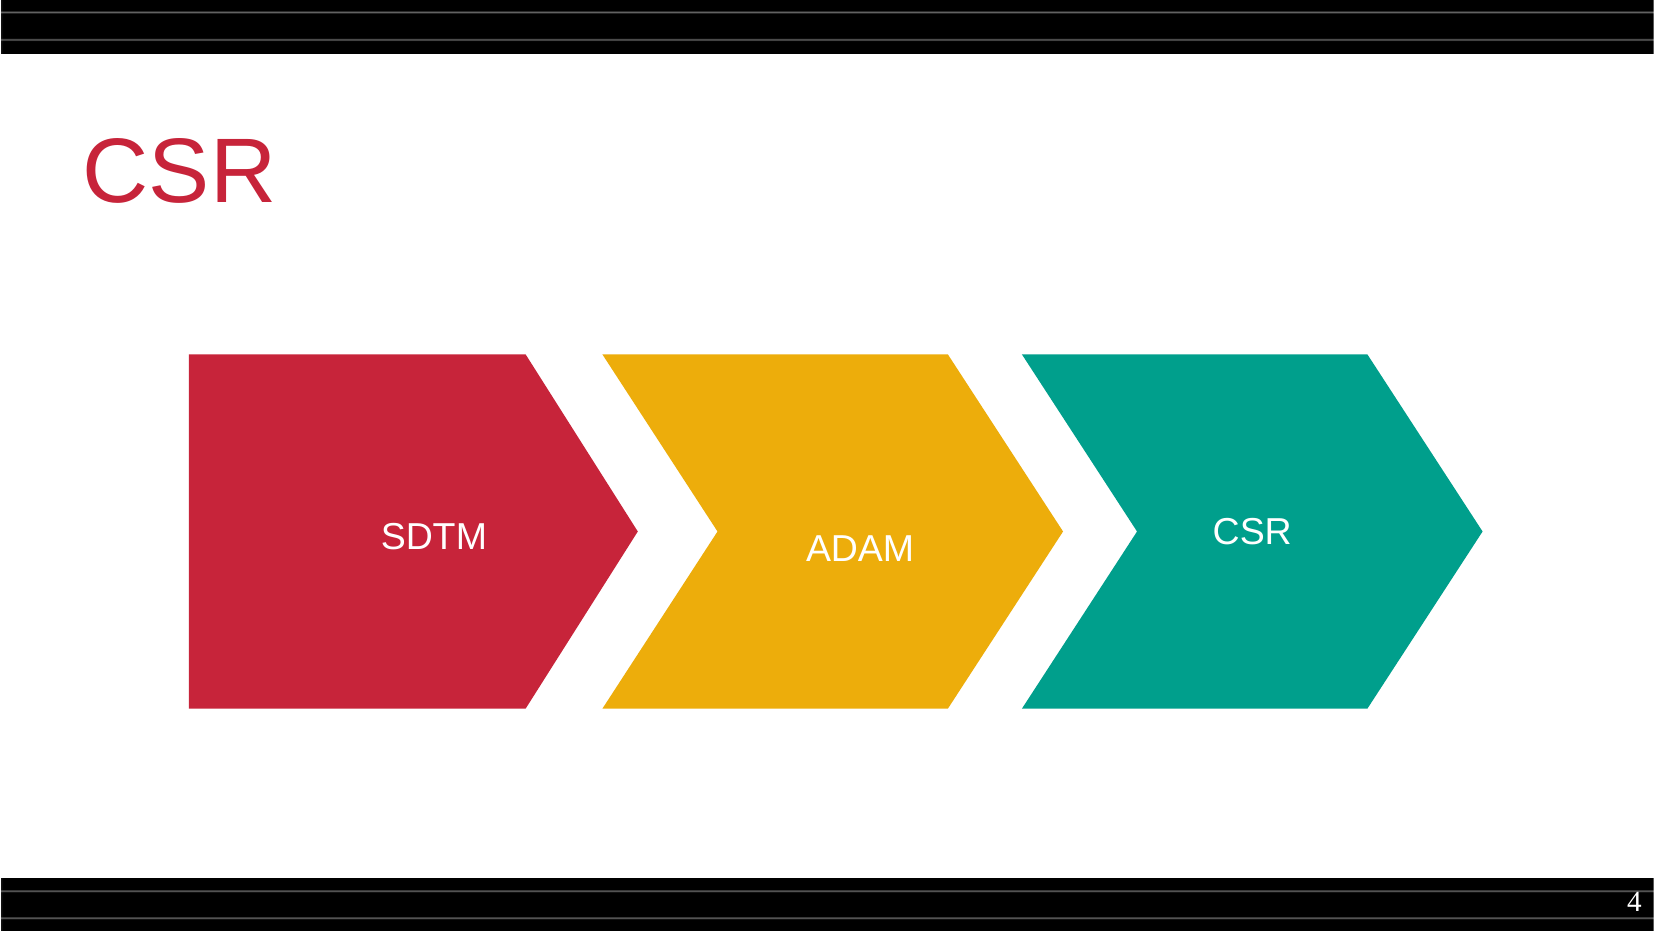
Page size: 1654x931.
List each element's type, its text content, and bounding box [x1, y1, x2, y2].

picture [1, 0, 1654, 54]
text_box [602, 354, 1064, 709]
text_box [188, 354, 638, 709]
title CSR [82, 92, 1571, 249]
text_box CSR [1021, 354, 1483, 709]
text_box SDTM [366, 507, 503, 565]
picture [1, 878, 1654, 931]
text_box ADAM [791, 519, 930, 577]
